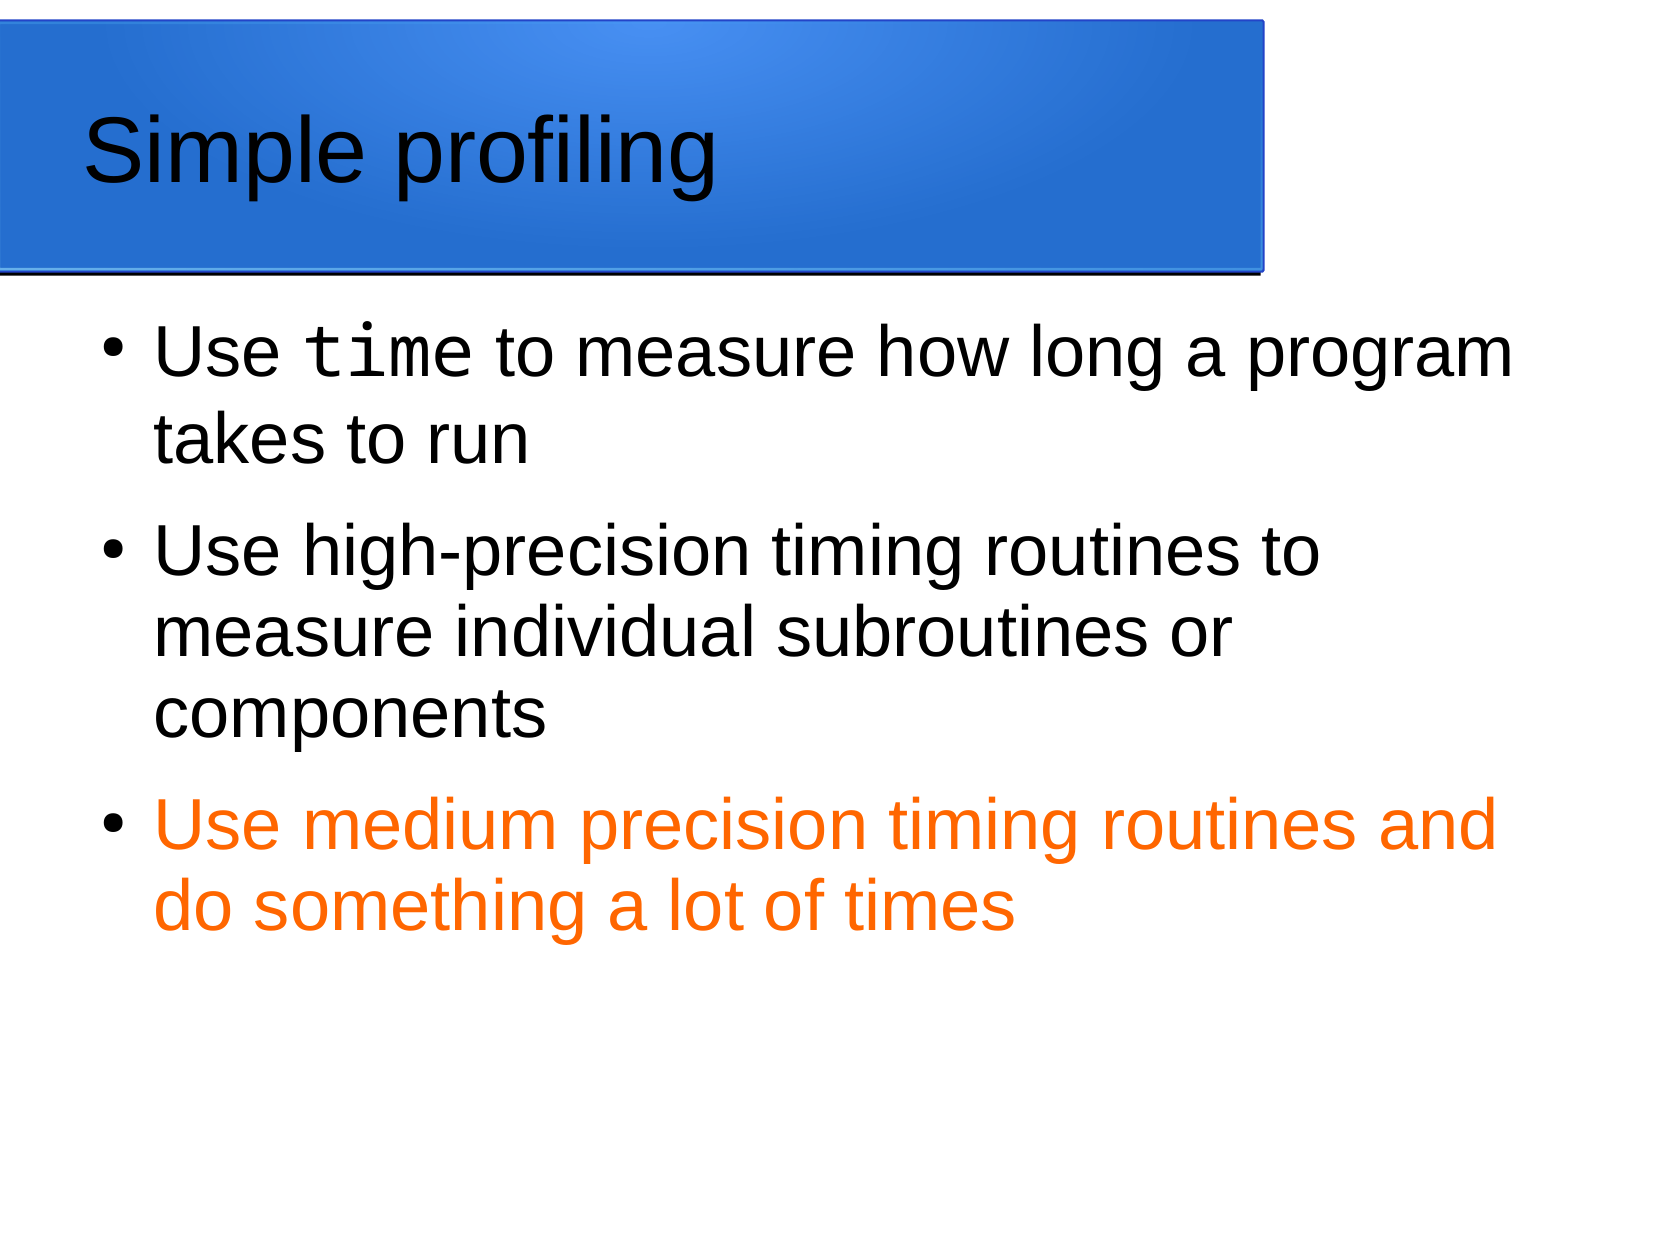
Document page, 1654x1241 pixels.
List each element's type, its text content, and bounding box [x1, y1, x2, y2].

list Use time to measure how long a program takes to run Use high-precision timing routines to measure individual subroutines or components Use medium precision timing routines and do something a lot of times [82, 299, 1571, 1019]
title Simple profiling [82, 47, 1234, 253]
